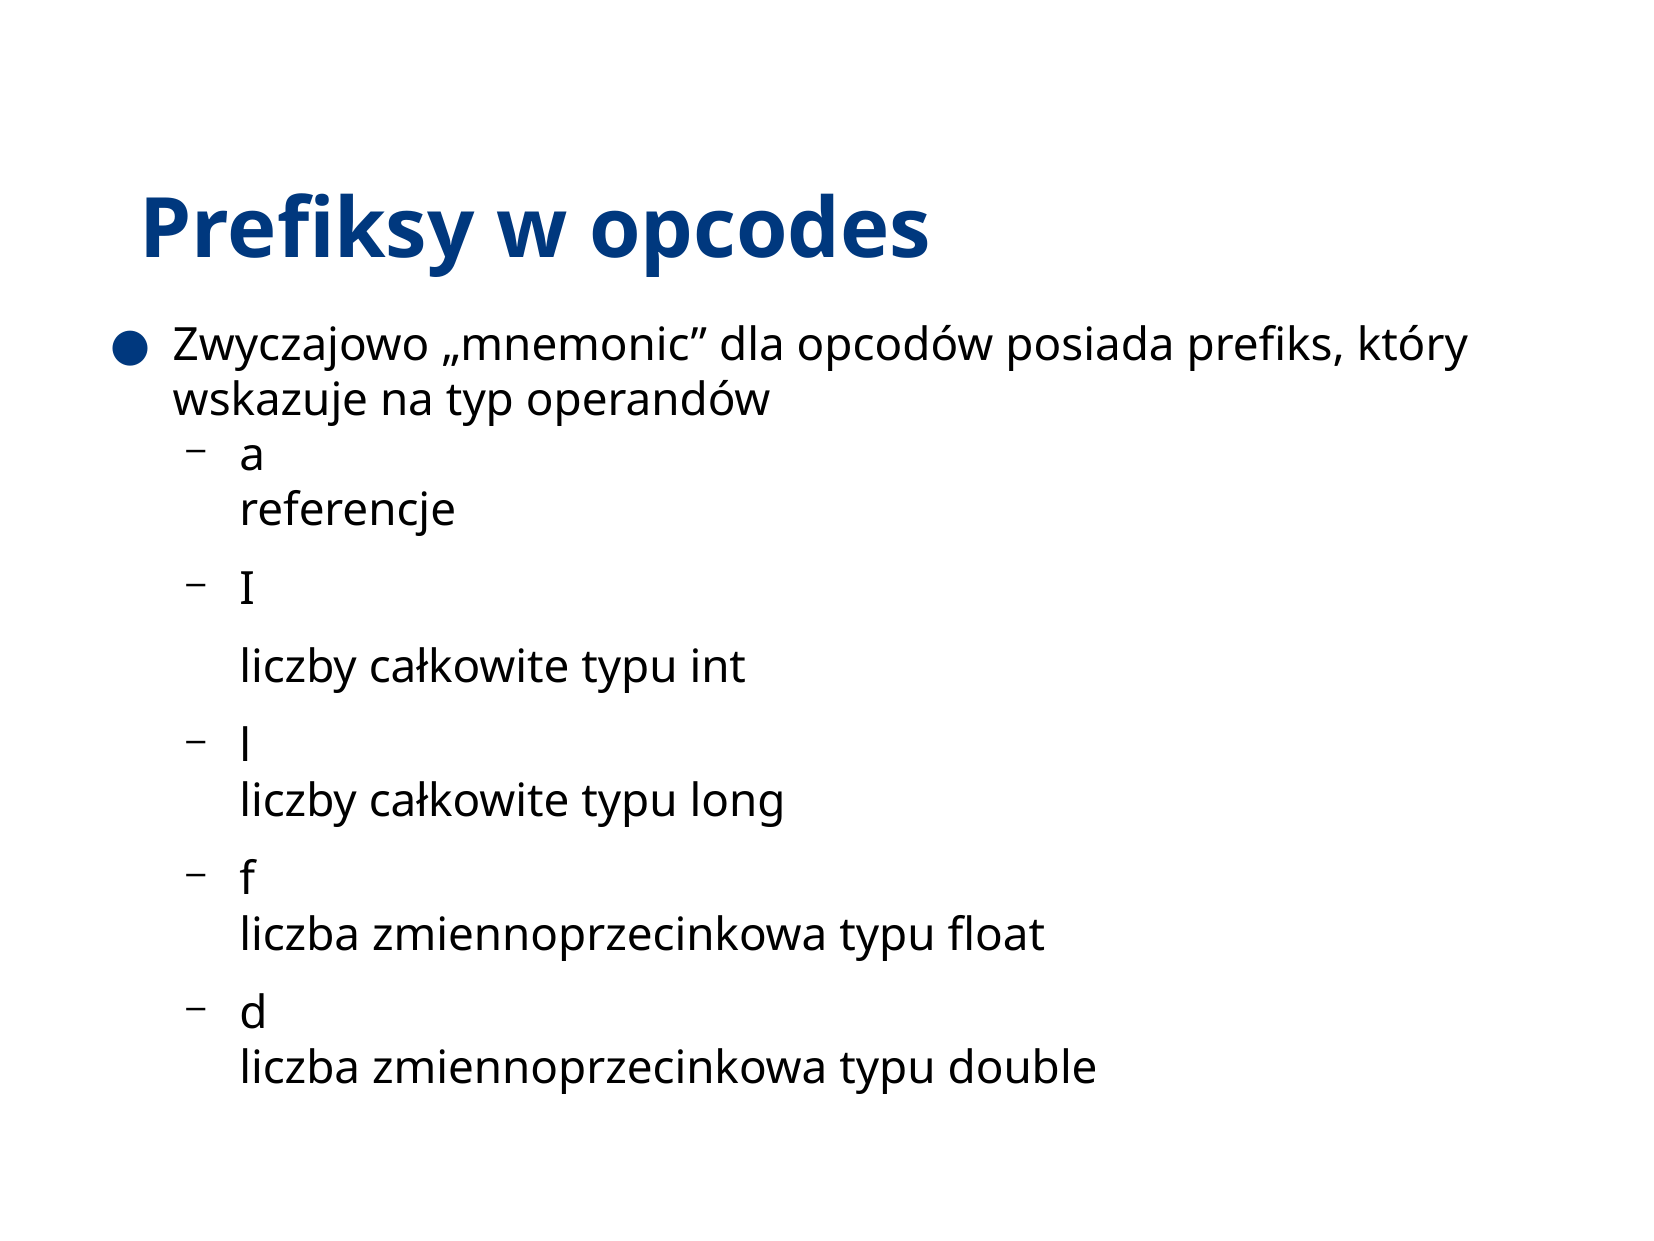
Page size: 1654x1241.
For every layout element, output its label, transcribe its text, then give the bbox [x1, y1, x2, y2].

list Zwyczajowo „mnemonic” dla opcodów posiada prefiks, który wskazuje na typ operandów a referencje I liczby całkowite typu int l liczby całkowite typu long f liczba zmiennoprzecinkowa typu float d liczba zmiennoprzecinkowa typu double [82, 299, 1571, 1176]
title Prefiksy w opcodes [82, 49, 1571, 290]
